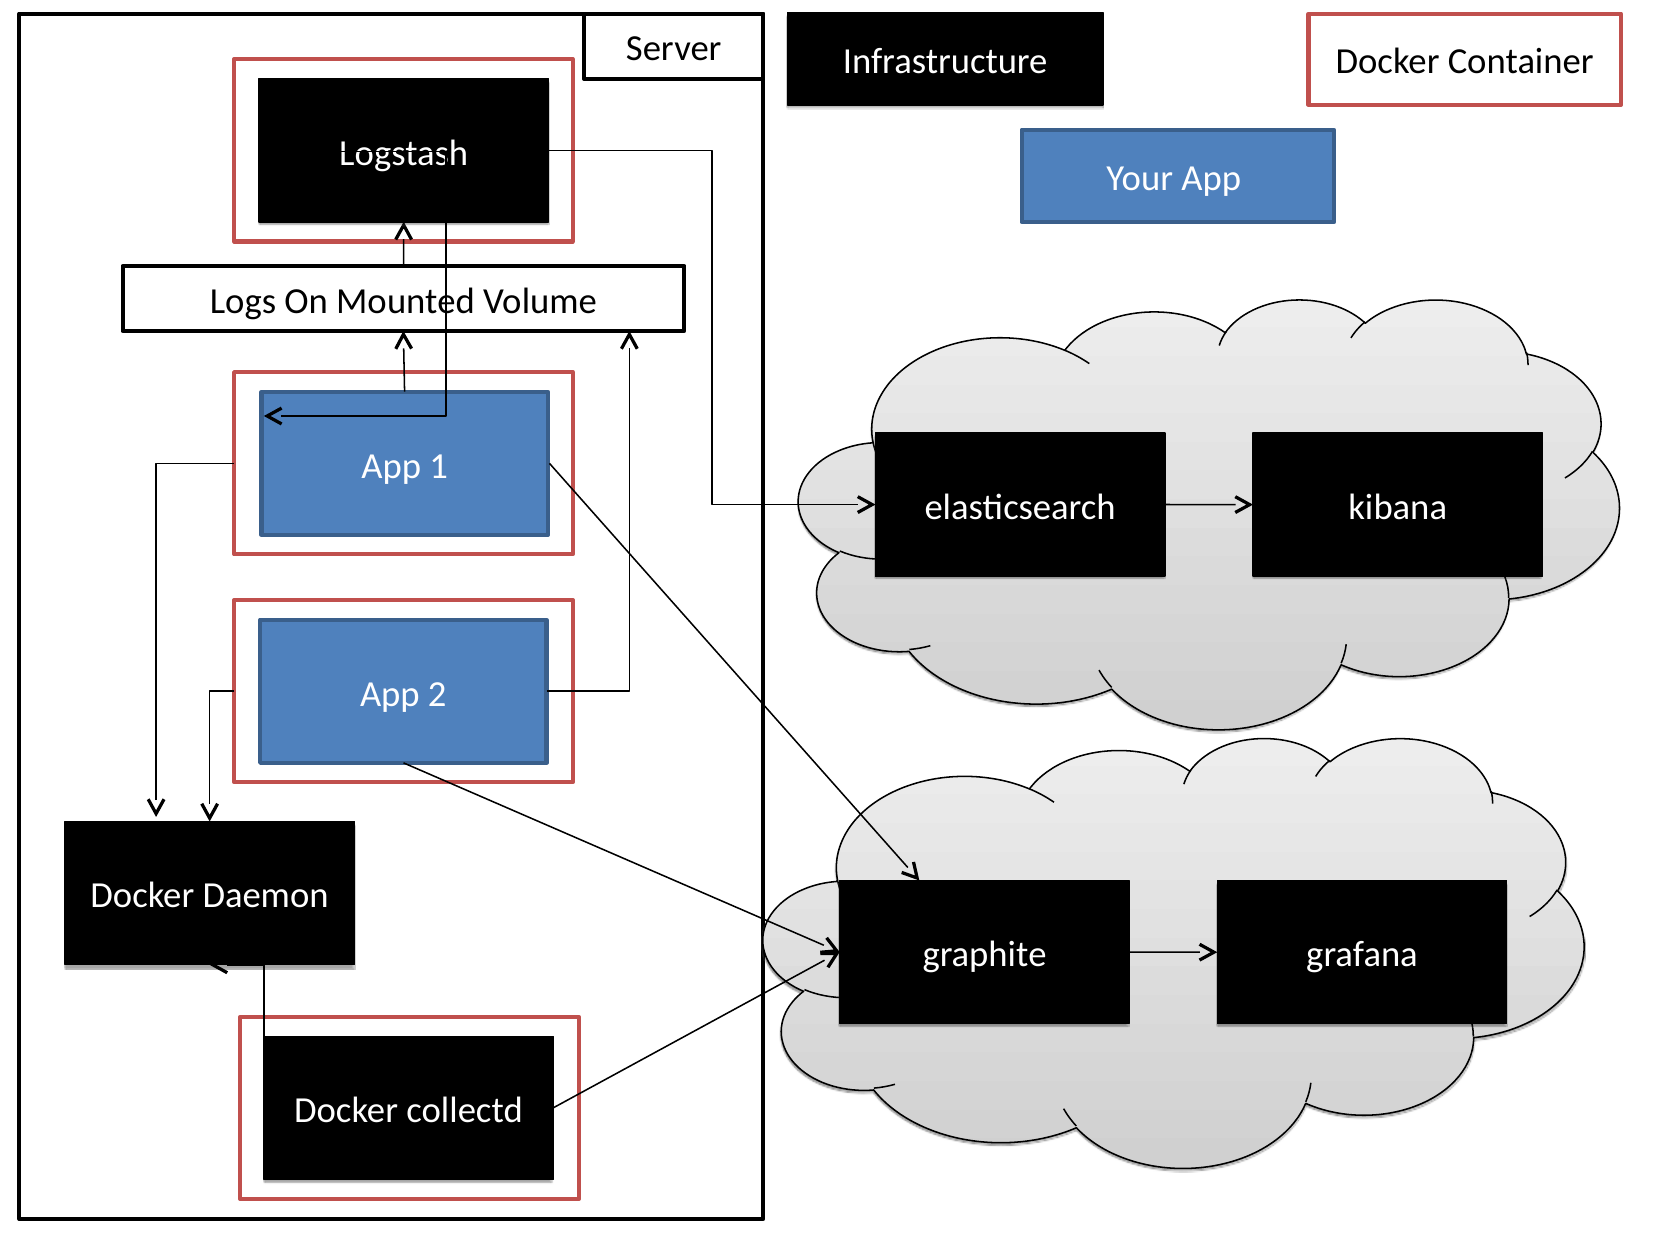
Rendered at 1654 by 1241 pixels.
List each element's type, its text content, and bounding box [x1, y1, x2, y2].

text_box [447, 151, 764, 703]
text_box App 1 [261, 391, 548, 535]
text_box graphite [839, 880, 1130, 1024]
text_box Infrastructure [787, 12, 1103, 105]
text_box Docker Container [1308, 13, 1621, 105]
text_box Logstash [258, 78, 549, 222]
text_box [798, 299, 1620, 730]
text_box elasticsearch [875, 432, 1165, 577]
text_box Docker collectd [263, 1036, 554, 1180]
text_box Logstash [258, 152, 445, 222]
text_box Logs On Mounted Volume [122, 265, 445, 332]
text_box Server [583, 13, 764, 79]
text_box kibana [1253, 432, 1543, 577]
text_box grafana [1217, 880, 1507, 1024]
text_box Your App [1021, 129, 1335, 222]
text_box App 2 [260, 619, 547, 763]
text_box Logs On Mounted Volume [447, 265, 685, 332]
text_box [409, 557, 764, 918]
text_box Docker Daemon [64, 821, 355, 965]
text_box [19, 13, 1585, 1219]
